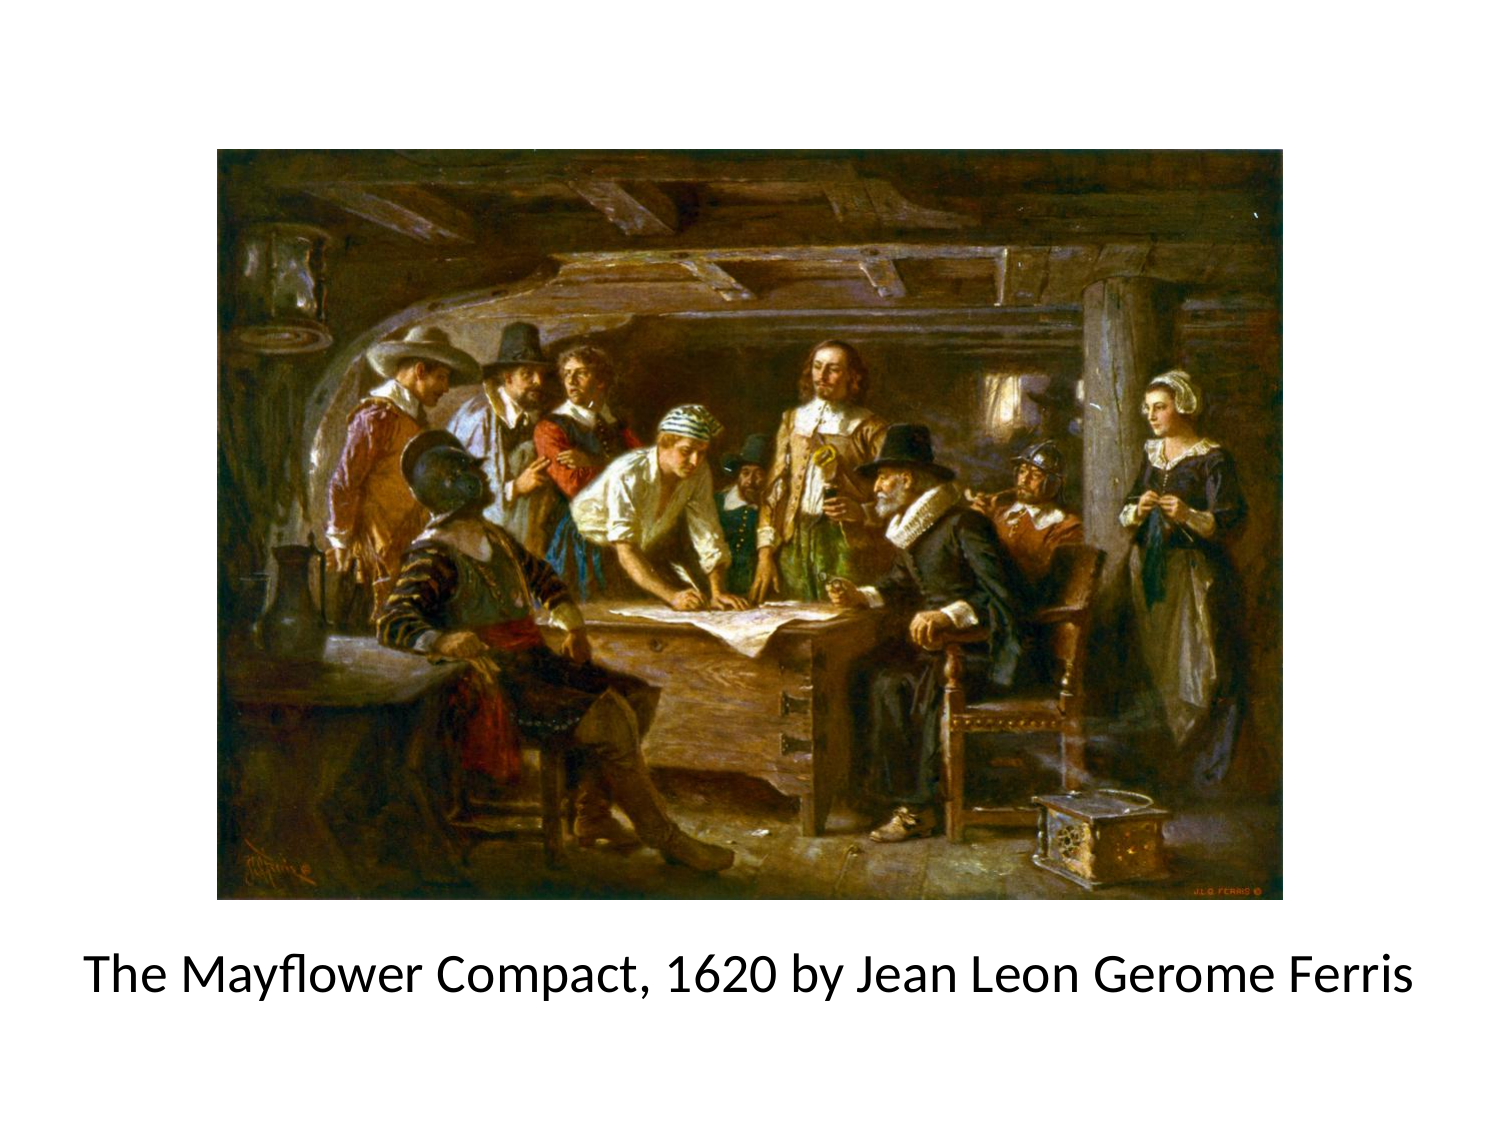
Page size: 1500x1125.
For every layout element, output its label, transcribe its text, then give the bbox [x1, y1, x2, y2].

picture [217, 149, 1283, 900]
text_box The Mayflower Compact, 1620 by Jean Leon Gerome Ferris [68, 929, 1431, 1012]
